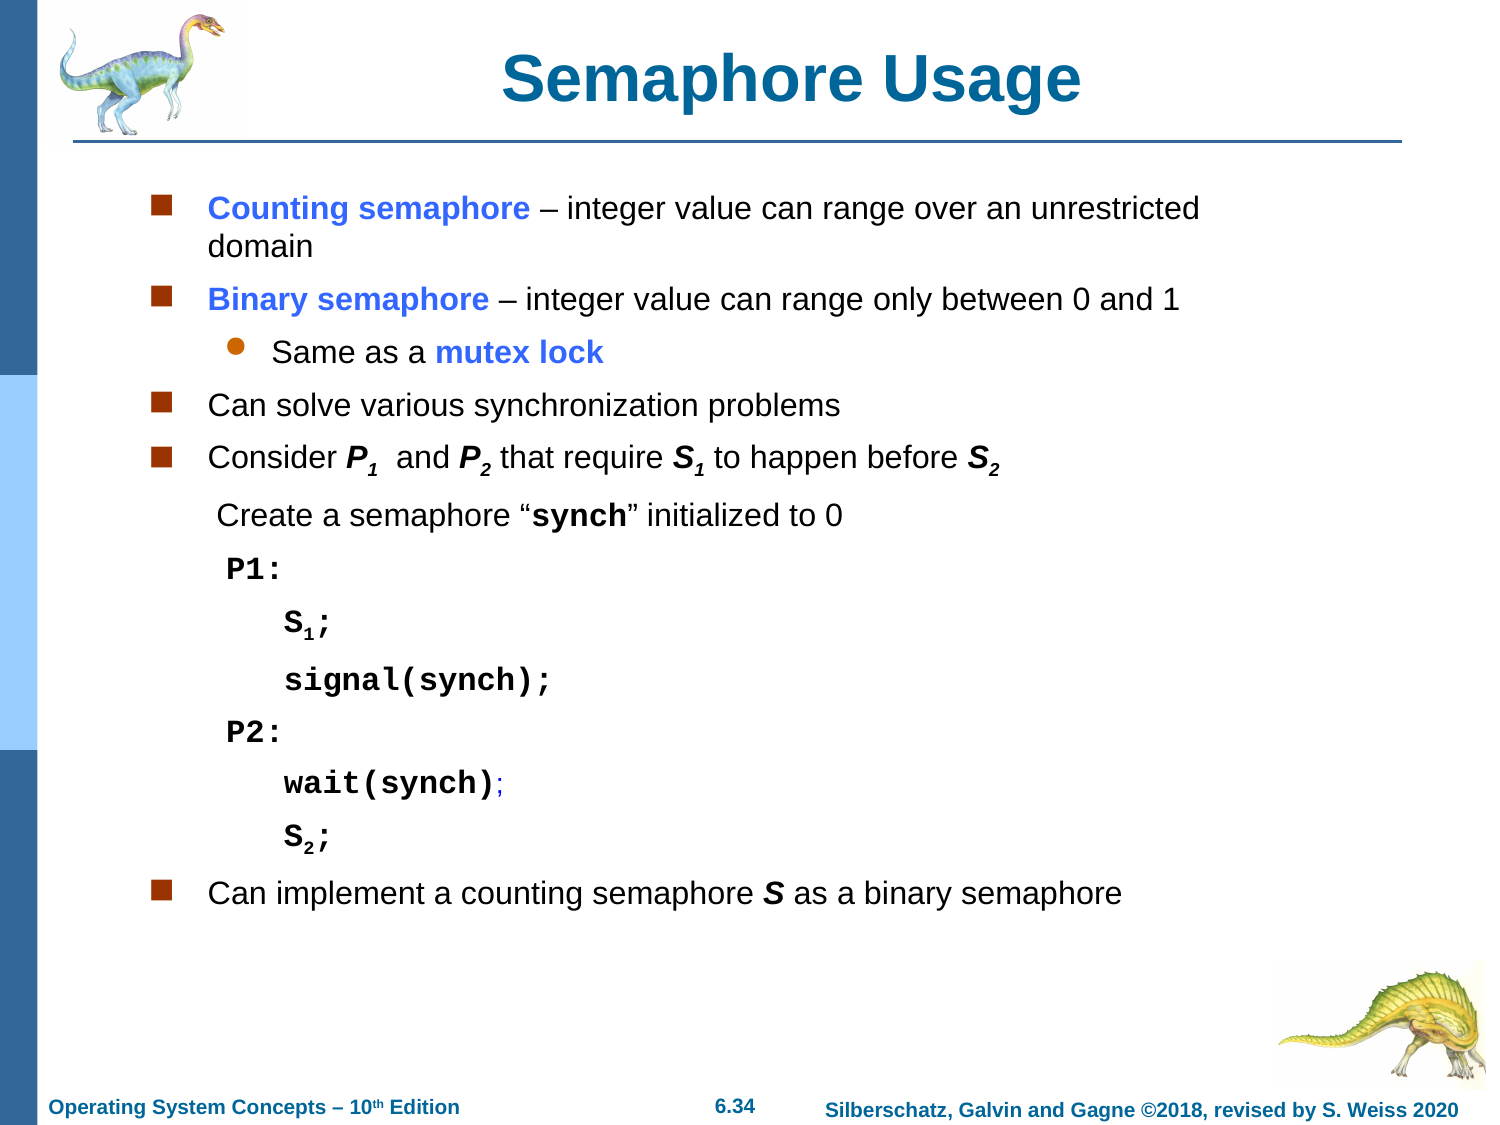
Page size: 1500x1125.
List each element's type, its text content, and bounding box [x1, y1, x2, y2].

picture [46, 0, 243, 149]
title Semaphore Usage [92, 47, 1493, 123]
list Counting semaphore – integer value can range over an unrestricted domain Binary semaphore – integer value can range only between 0 and 1 Same as a mutex lock Can solve various synchronization problems Consider P1 and P2 that require S1 to happen before S2 Create a semaphore “synch” initialized to 0 P1: S1; signal(synch); P2: wait(synch); S2; Can implement a counting semaphore S as a binary semaphore [138, 179, 1319, 923]
picture [1275, 959, 1486, 1090]
